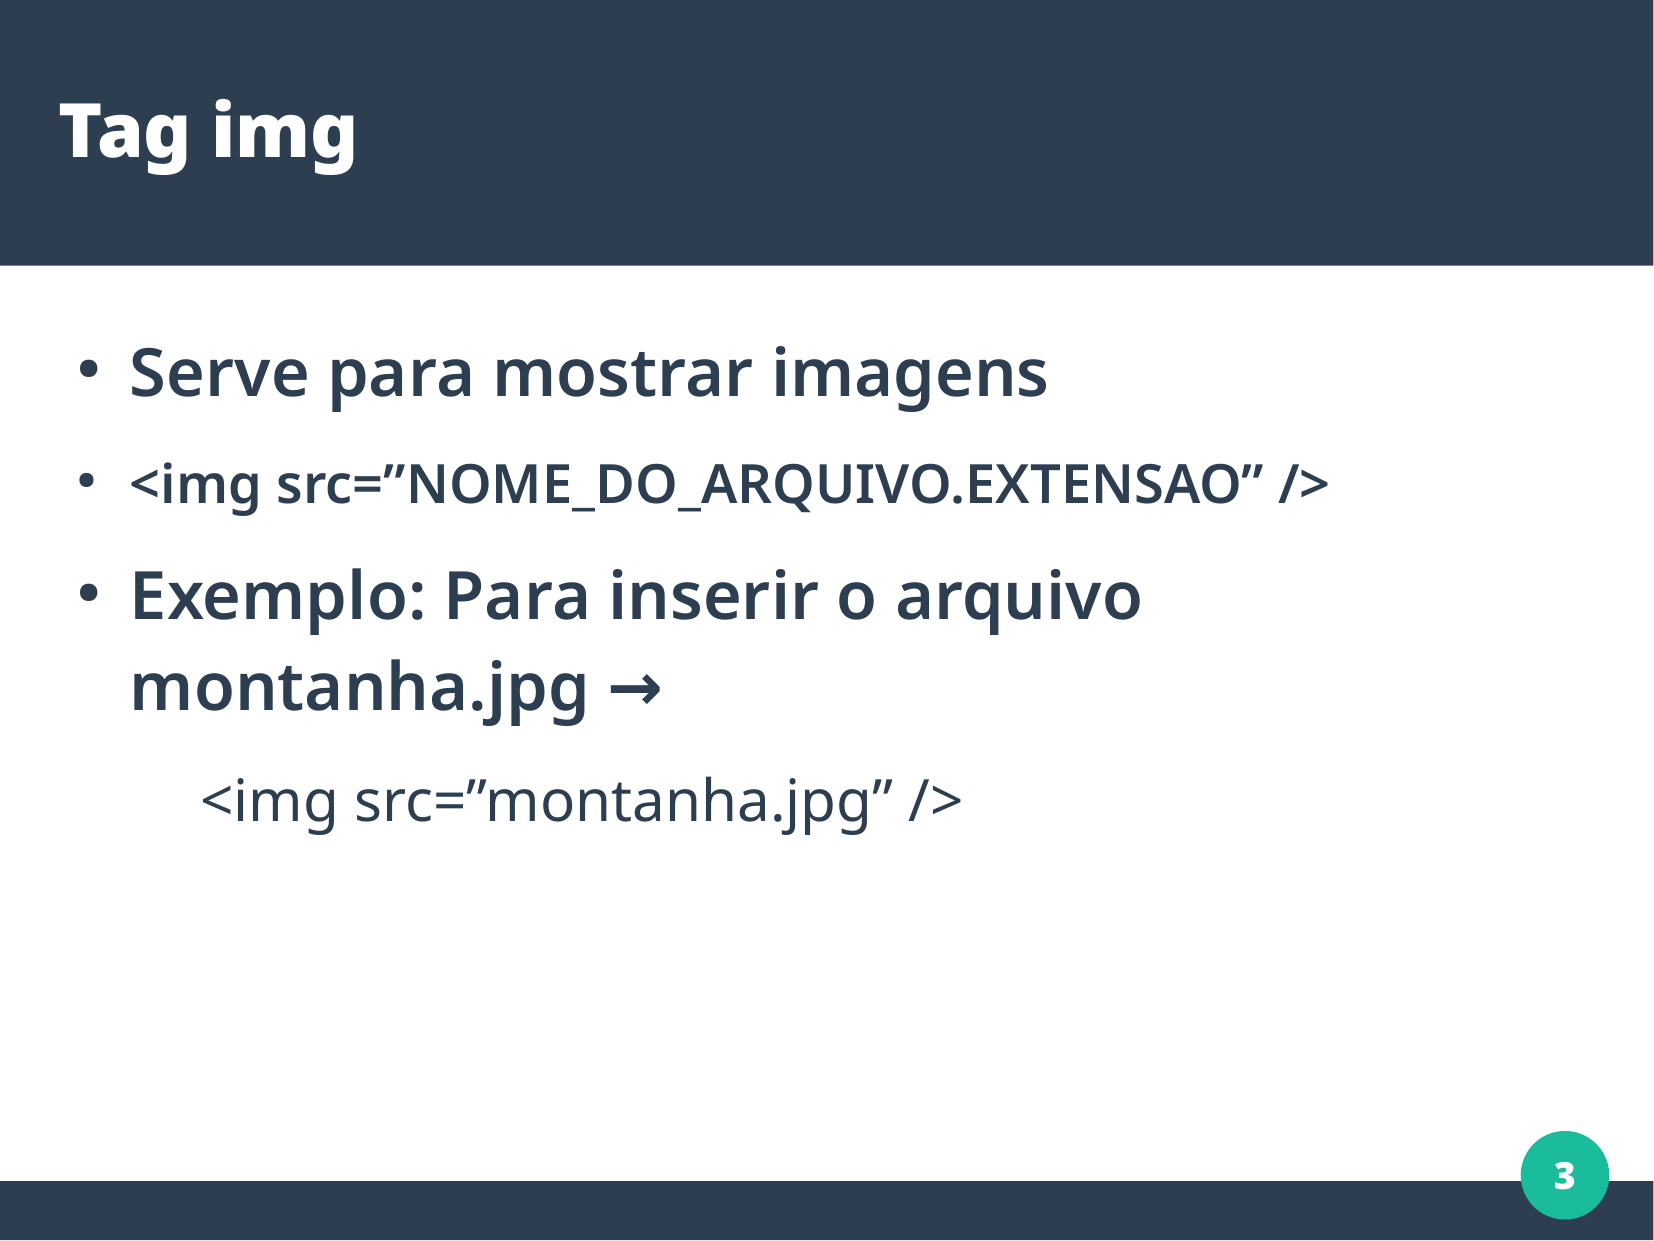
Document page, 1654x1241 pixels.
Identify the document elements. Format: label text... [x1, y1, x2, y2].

list Serve para mostrar imagens <img src=”NOME_DO_ARQUIVO.EXTENSAO” /> Exemplo: Para inserir o arquivo montanha.jpg → <img src=”montanha.jpg” /> [59, 324, 1595, 1152]
title Tag img [59, 49, 1595, 207]
